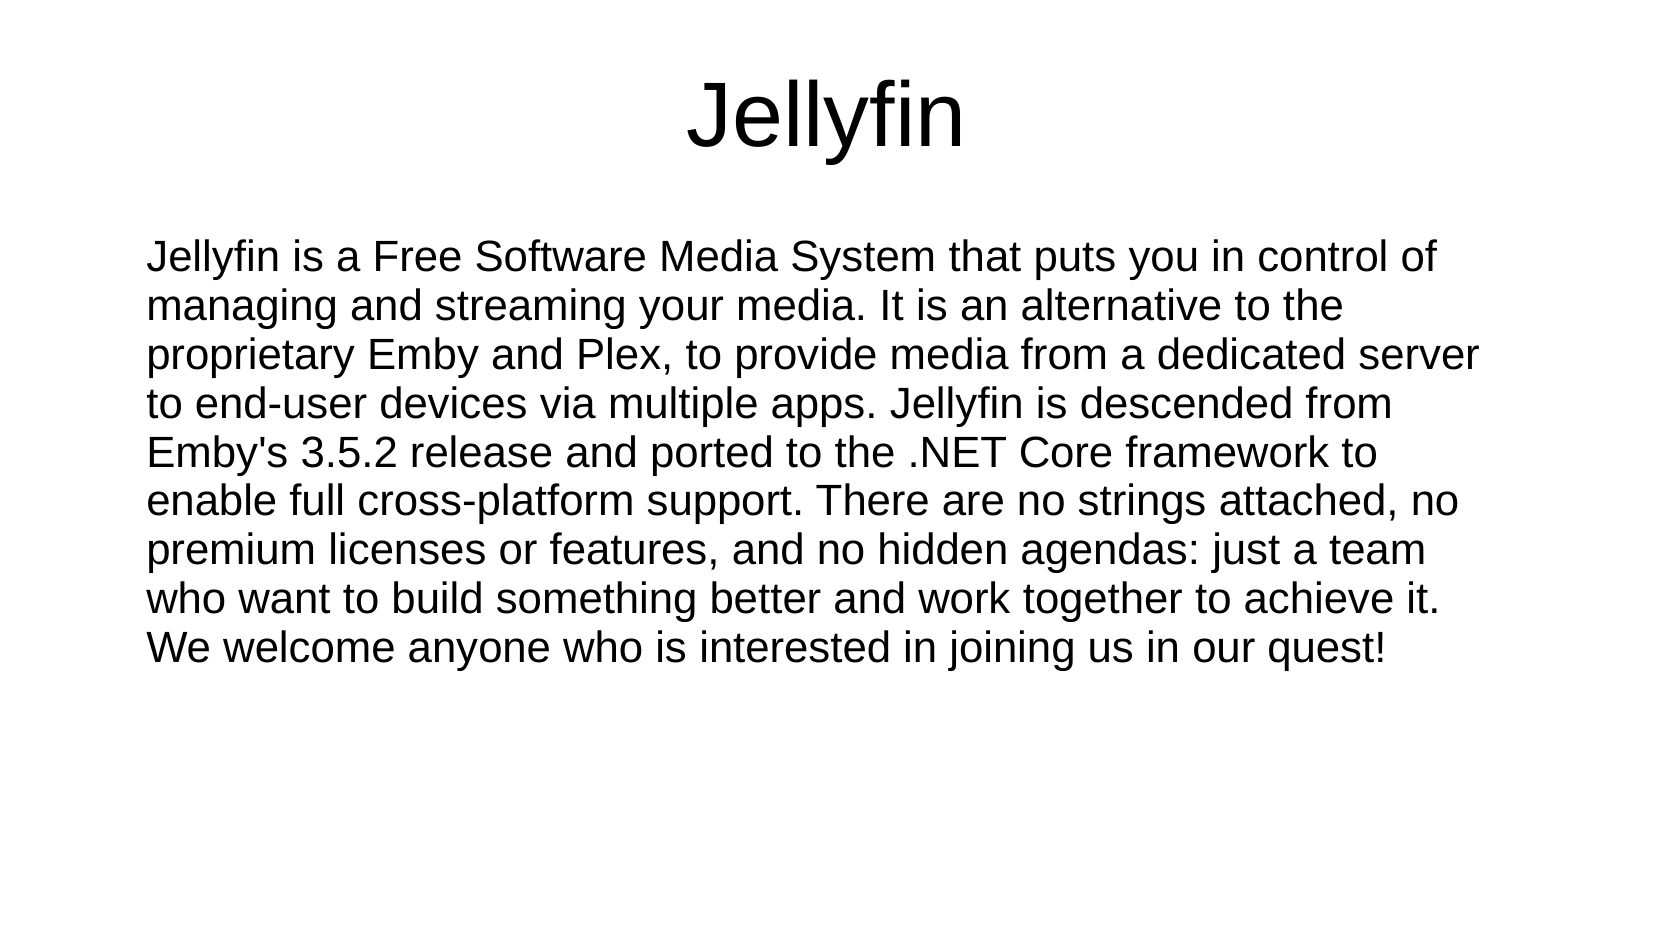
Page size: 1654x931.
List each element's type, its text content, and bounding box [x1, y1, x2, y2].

title Jellyfin [82, 37, 1571, 193]
text_box Jellyfin is a Free Software Media System that puts you in control of managing and streaming your media. It is an alternative to the proprietary Emby and Plex, to provide media from a dedicated server to end-user devices via multiple apps. Jellyfin is descended from Emby's 3.5.2 release and ported to the .NET Core framework to enable full cross-platform support. There are no strings attached, no premium licenses or features, and no hidden agendas: just a team who want to build something better and work together to achieve it. We welcome anyone who is interested in joining us in our quest! [131, 225, 1519, 788]
